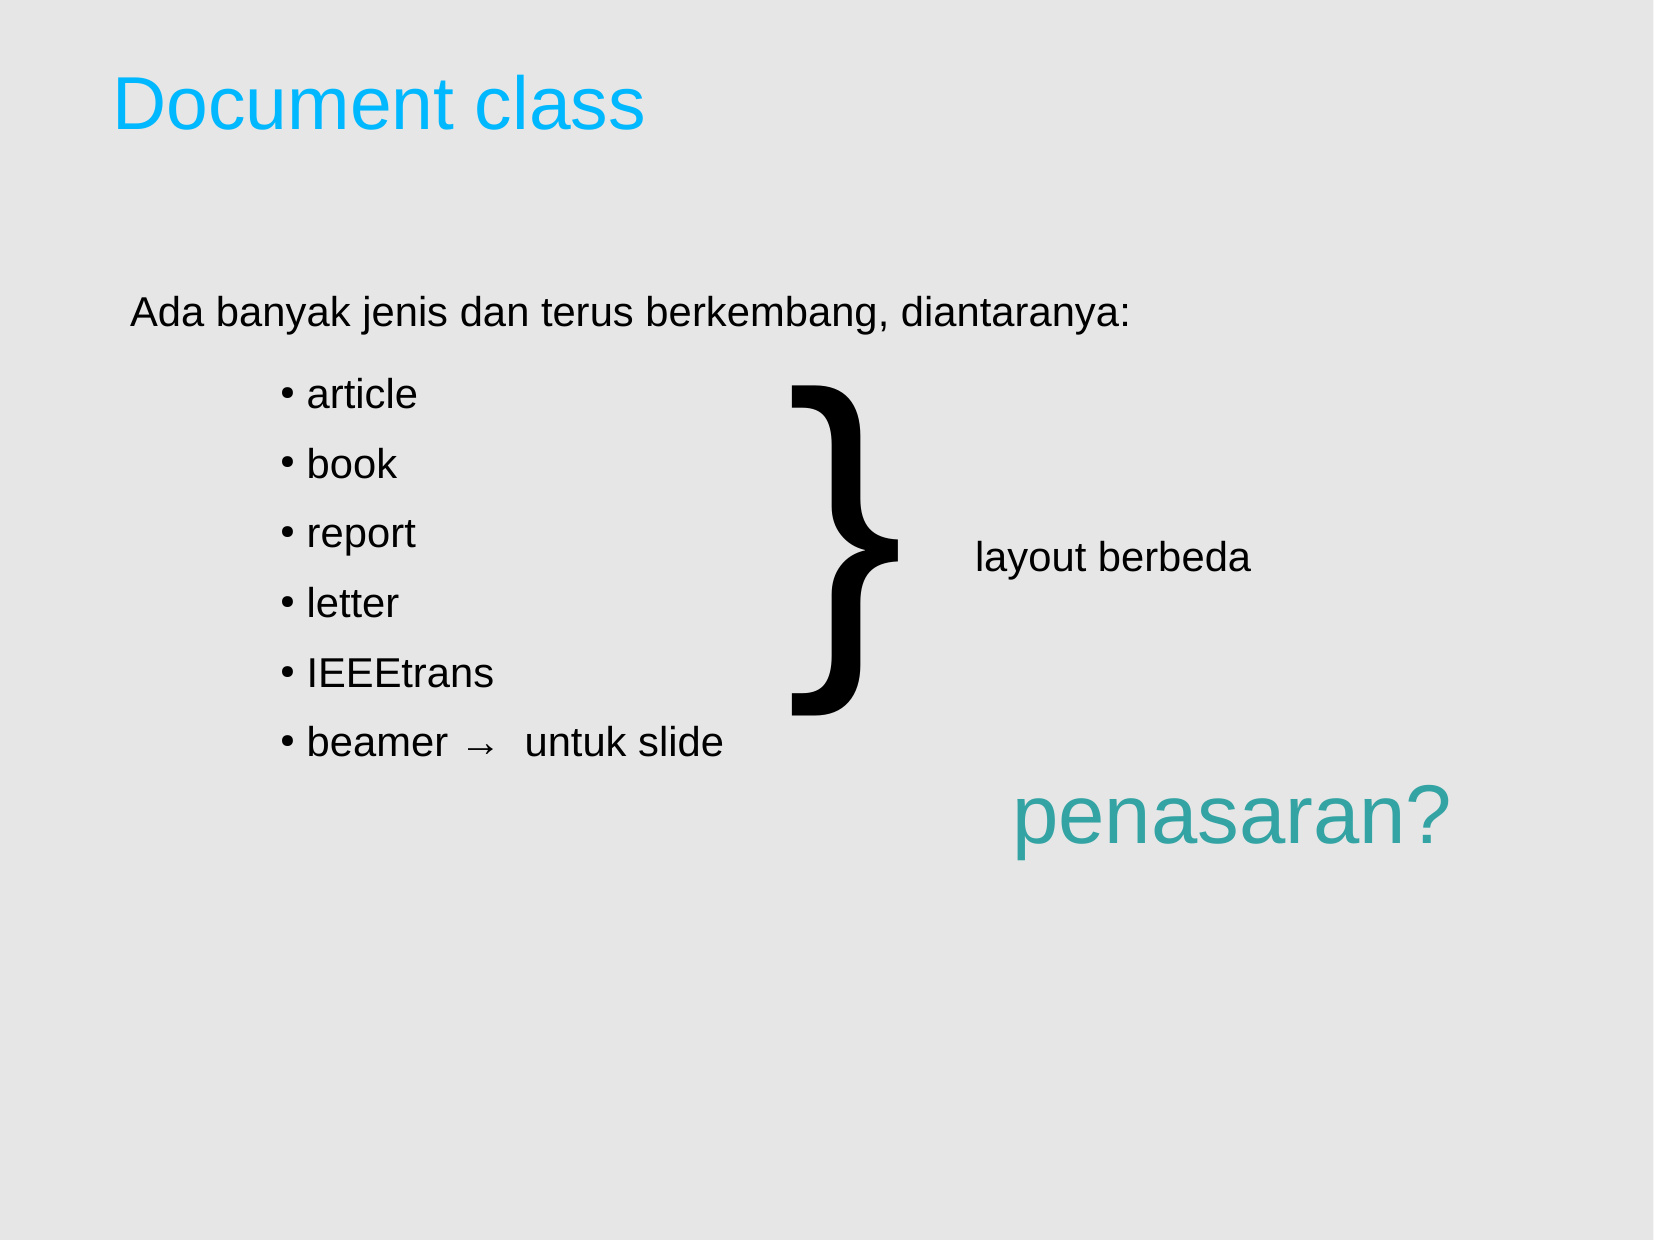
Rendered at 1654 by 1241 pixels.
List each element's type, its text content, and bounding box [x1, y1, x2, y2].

text_box } [771, 313, 960, 727]
text_box article book report letter IEEEtrans beamer → untuk slide [280, 357, 806, 756]
subtitle Ada banyak jenis dan terus berkembang, diantaranya: [130, 242, 1218, 358]
text_box penasaran? [1012, 733, 1463, 849]
title Document class [112, 56, 1571, 151]
text_box layout berbeda [975, 487, 1388, 603]
